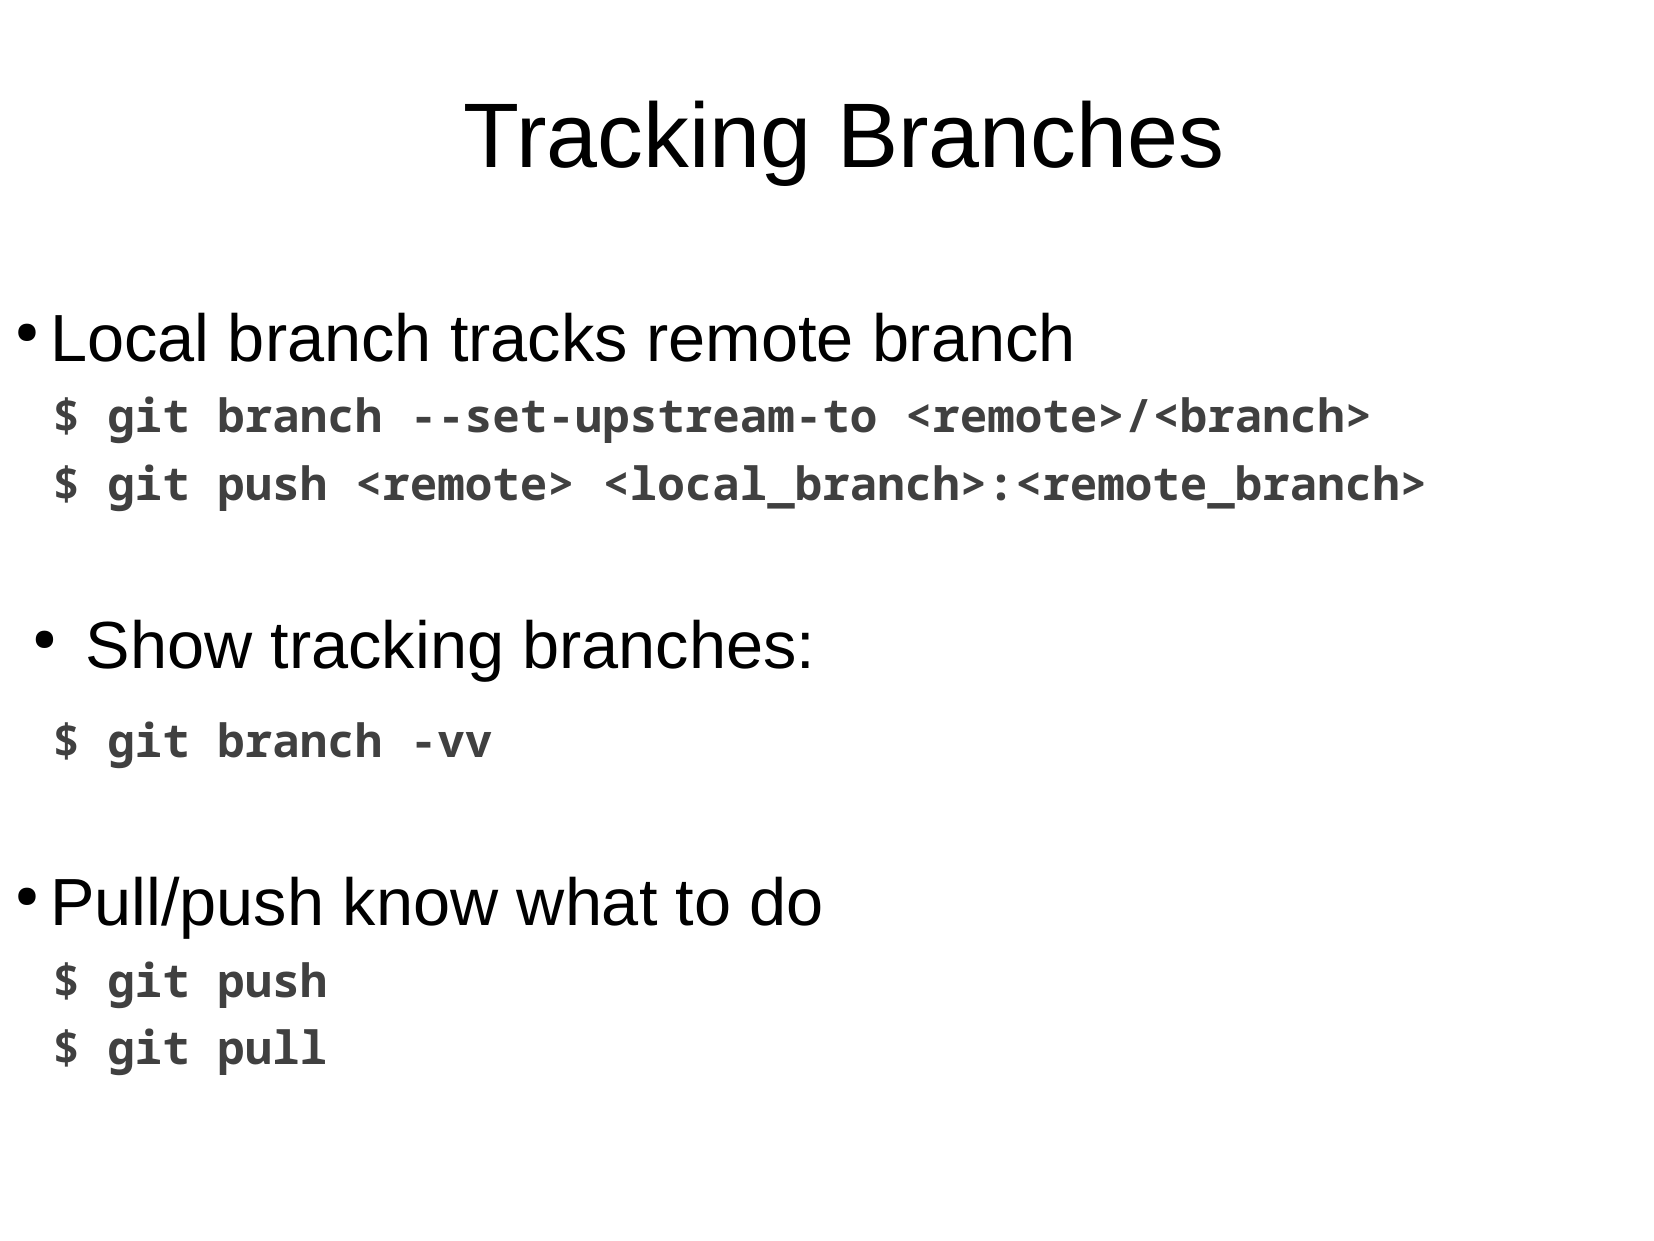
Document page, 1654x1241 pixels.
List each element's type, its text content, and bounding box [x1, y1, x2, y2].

list Local branch tracks remote branch $ git branch --set-upstream-to <remote>/<branch> $ git push <remote> <local_branch>:<remote_branch> Show tracking branches: $ git branch -vv Pull/push know what to do $ git push $ git pull [0, 206, 1654, 1117]
title Tracking Branches [0, 27, 1654, 206]
